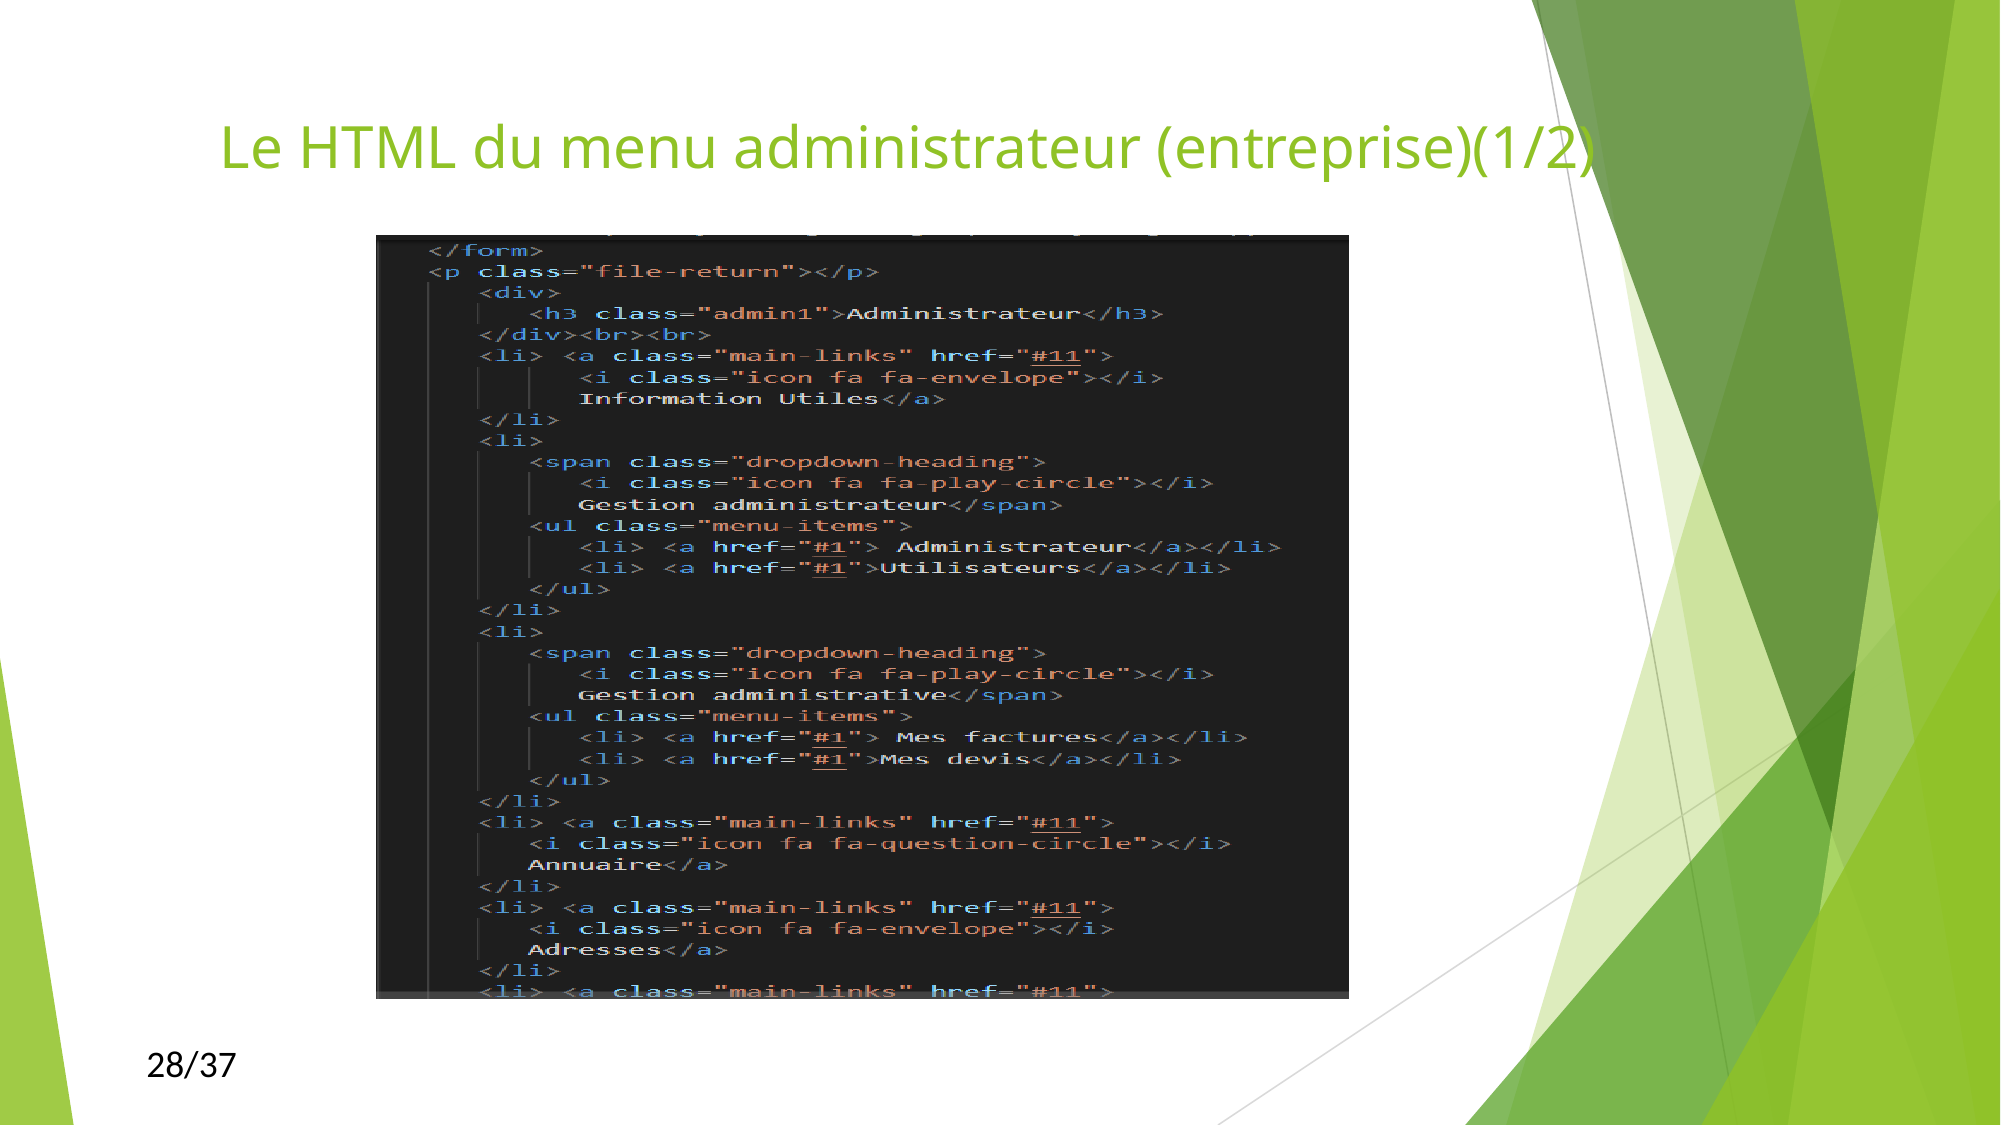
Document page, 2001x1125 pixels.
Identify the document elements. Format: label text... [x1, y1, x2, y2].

title Le HTML du menu administrateur (entreprise)(1/2) [205, 102, 1654, 204]
picture [376, 235, 1349, 999]
text_box 28/37 [131, 1032, 348, 1095]
